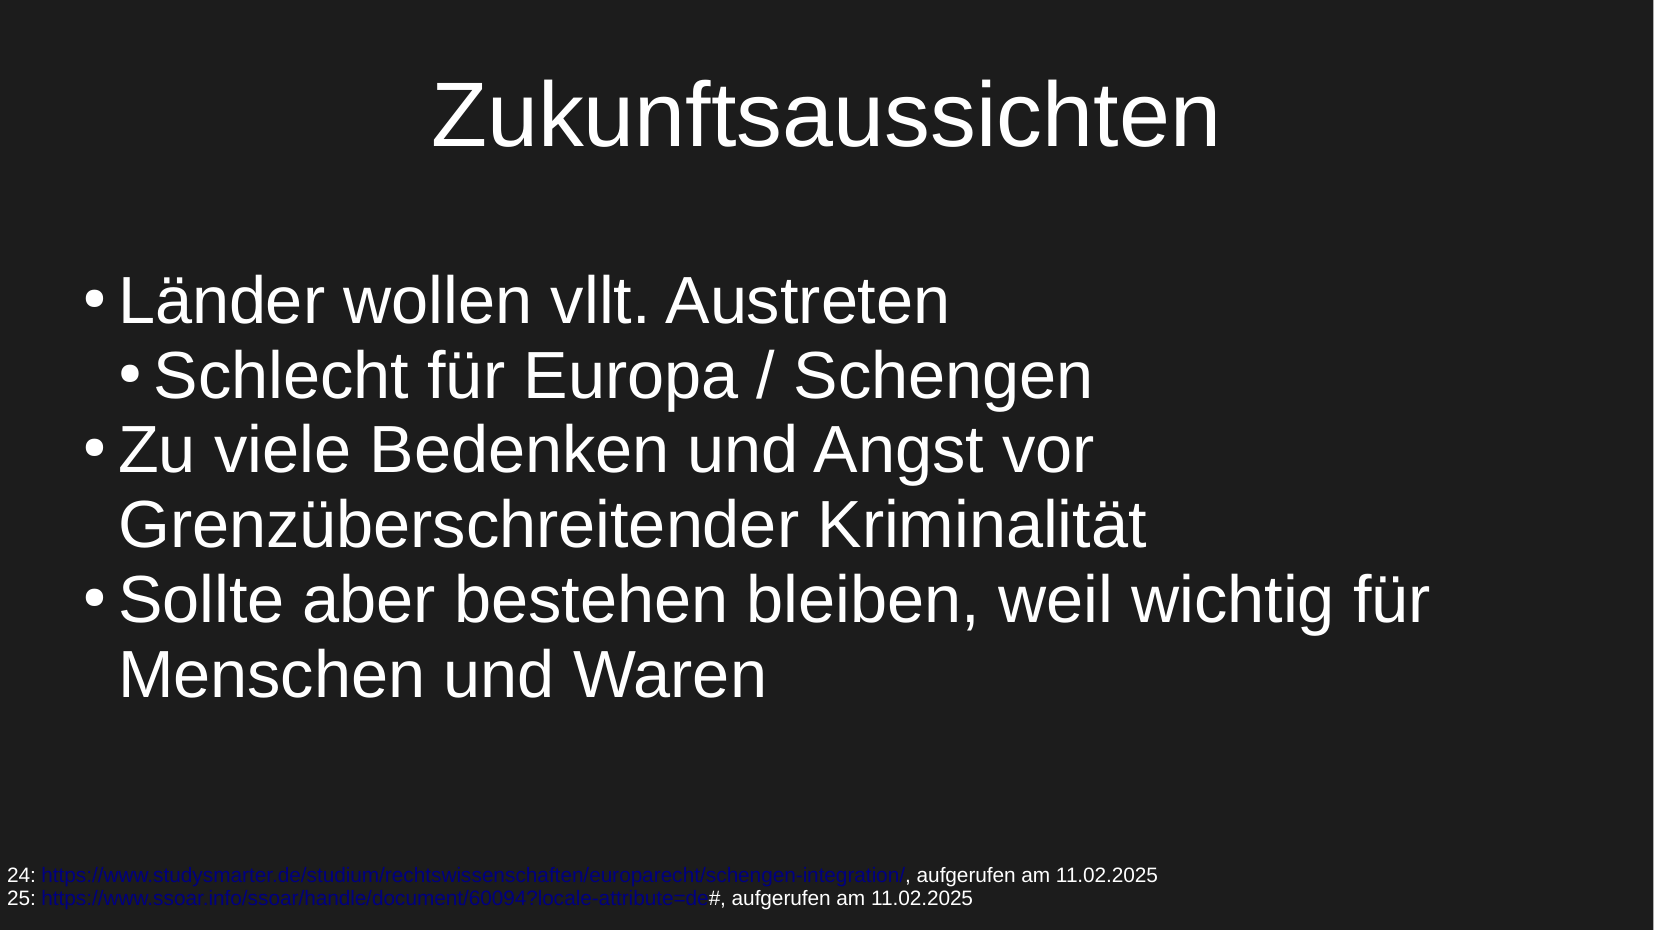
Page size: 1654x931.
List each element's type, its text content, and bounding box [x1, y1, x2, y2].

subtitle Länder wollen vllt. Austreten Schlecht für Europa / Schengen Zu viele Bedenken und Angst vor Grenzüberschreitender Kriminalität Sollte aber bestehen bleiben, weil wichtig für Menschen und Waren [82, 217, 1571, 757]
text_box 24: https://www.studysmarter.de/studium/rechtswissenschaften/europarecht/schengen-integration/, aufgerufen am 11.02.2025 25: https://www.ssoar.info/ssoar/handle/document/60094?locale-attribute=de#, aufgerufen am 11.02.2025 [0, 856, 1173, 918]
title Zukunftsaussichten [82, 36, 1571, 193]
